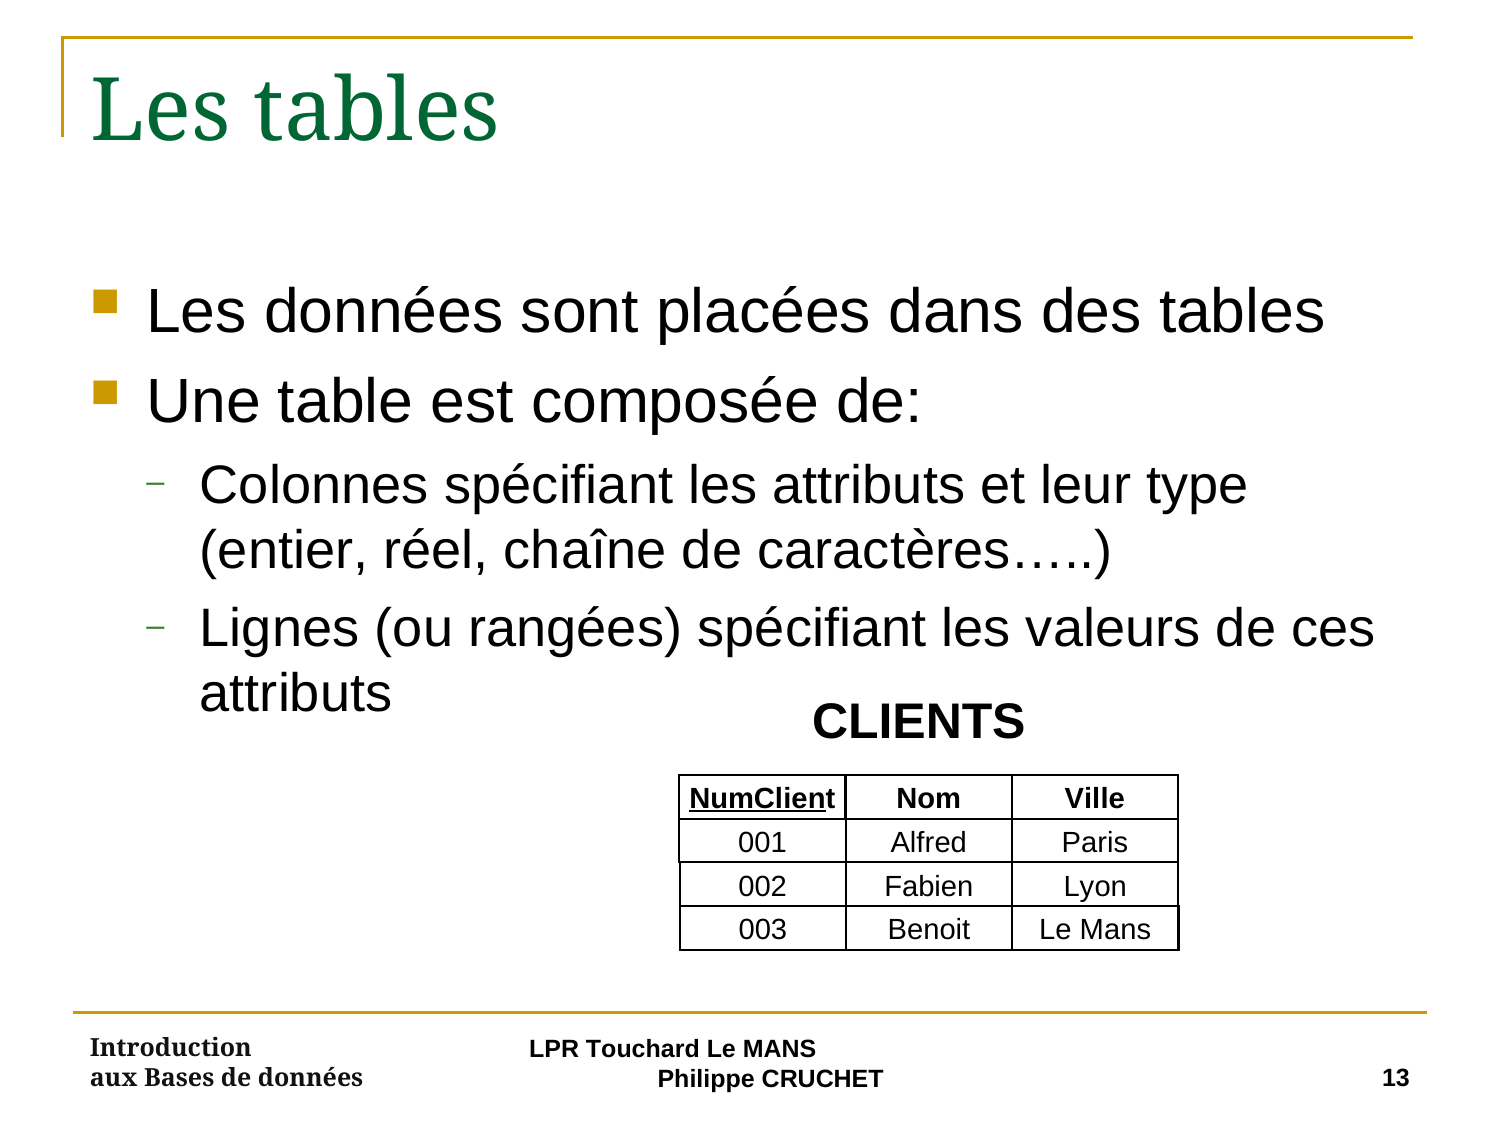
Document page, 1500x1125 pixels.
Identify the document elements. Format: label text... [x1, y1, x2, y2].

text_box Le Mans [1012, 906, 1179, 950]
text_box CLIENTS [797, 680, 1041, 757]
text_box 003 [679, 906, 846, 950]
text_box Ville [1011, 774, 1178, 818]
text_box NumClient [679, 774, 845, 818]
text_box Paris [1011, 818, 1179, 862]
text_box Benoit [846, 906, 1012, 950]
text_box LPR Touchard Le MANS Philippe CRUCHET [512, 1025, 988, 1101]
text_box Nom [845, 774, 1011, 818]
text_box <numéro> [1074, 1024, 1426, 1100]
list Les données sont placées dans des tables Une table est composée de: Colonnes spécifiant les attributs et leur type (entier, réel, chaîne de caractères…..) Lignes (ou rangées) spécifiant les valeurs de ces attributs [75, 262, 1426, 1006]
text_box 001 [679, 818, 845, 862]
title Les tables [75, 45, 1426, 233]
text_box 002 [679, 862, 845, 906]
text_box Lyon [1012, 862, 1179, 906]
text_box Fabien [845, 862, 1012, 906]
text_box Alfred [845, 818, 1011, 862]
